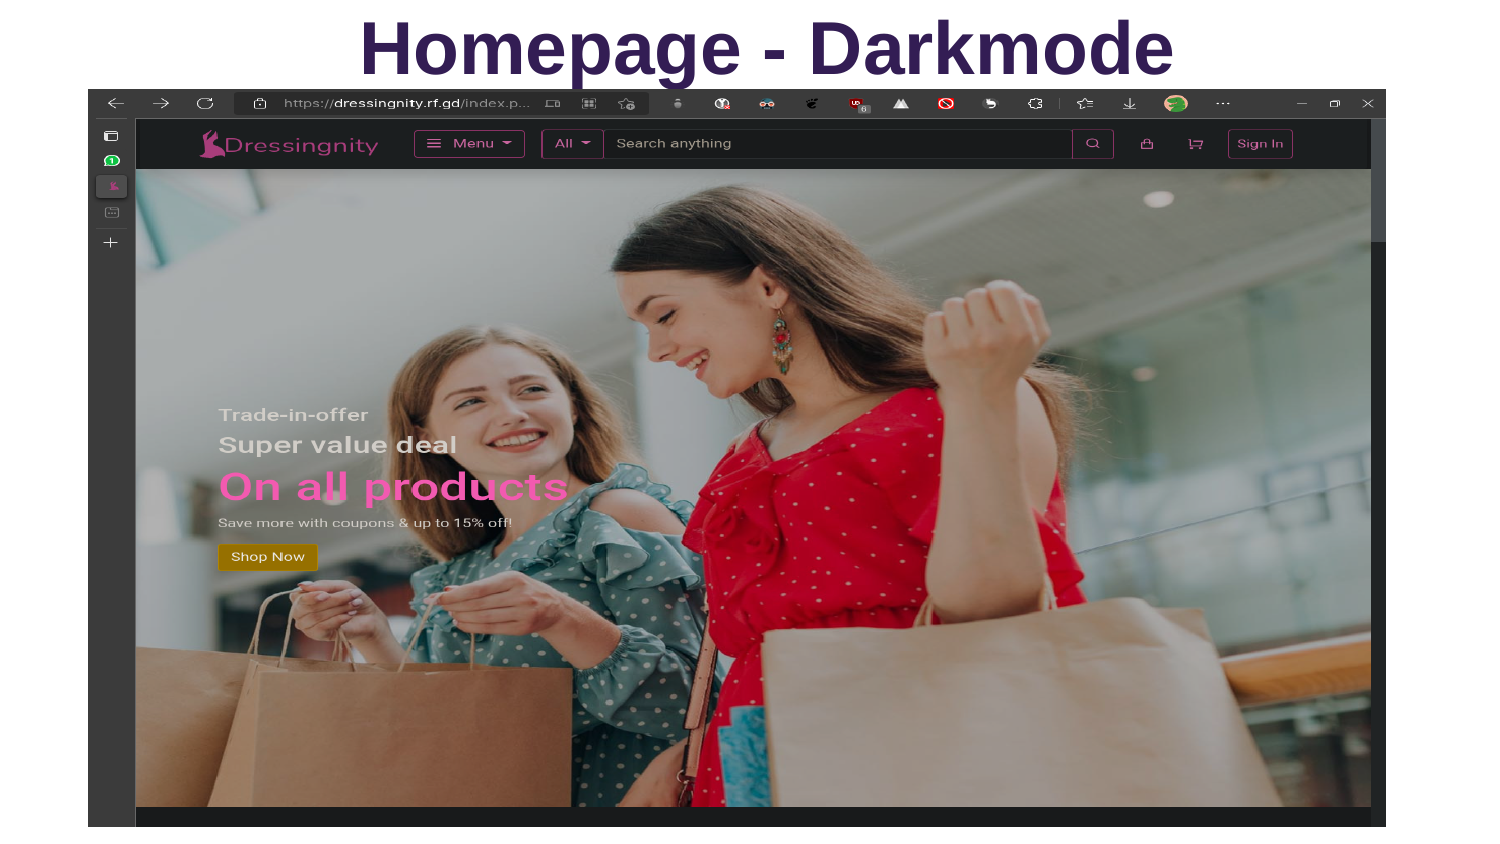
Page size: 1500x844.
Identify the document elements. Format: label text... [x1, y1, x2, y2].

title Homepage - Darkmode [354, 0, 1181, 88]
picture [88, 88, 1388, 827]
